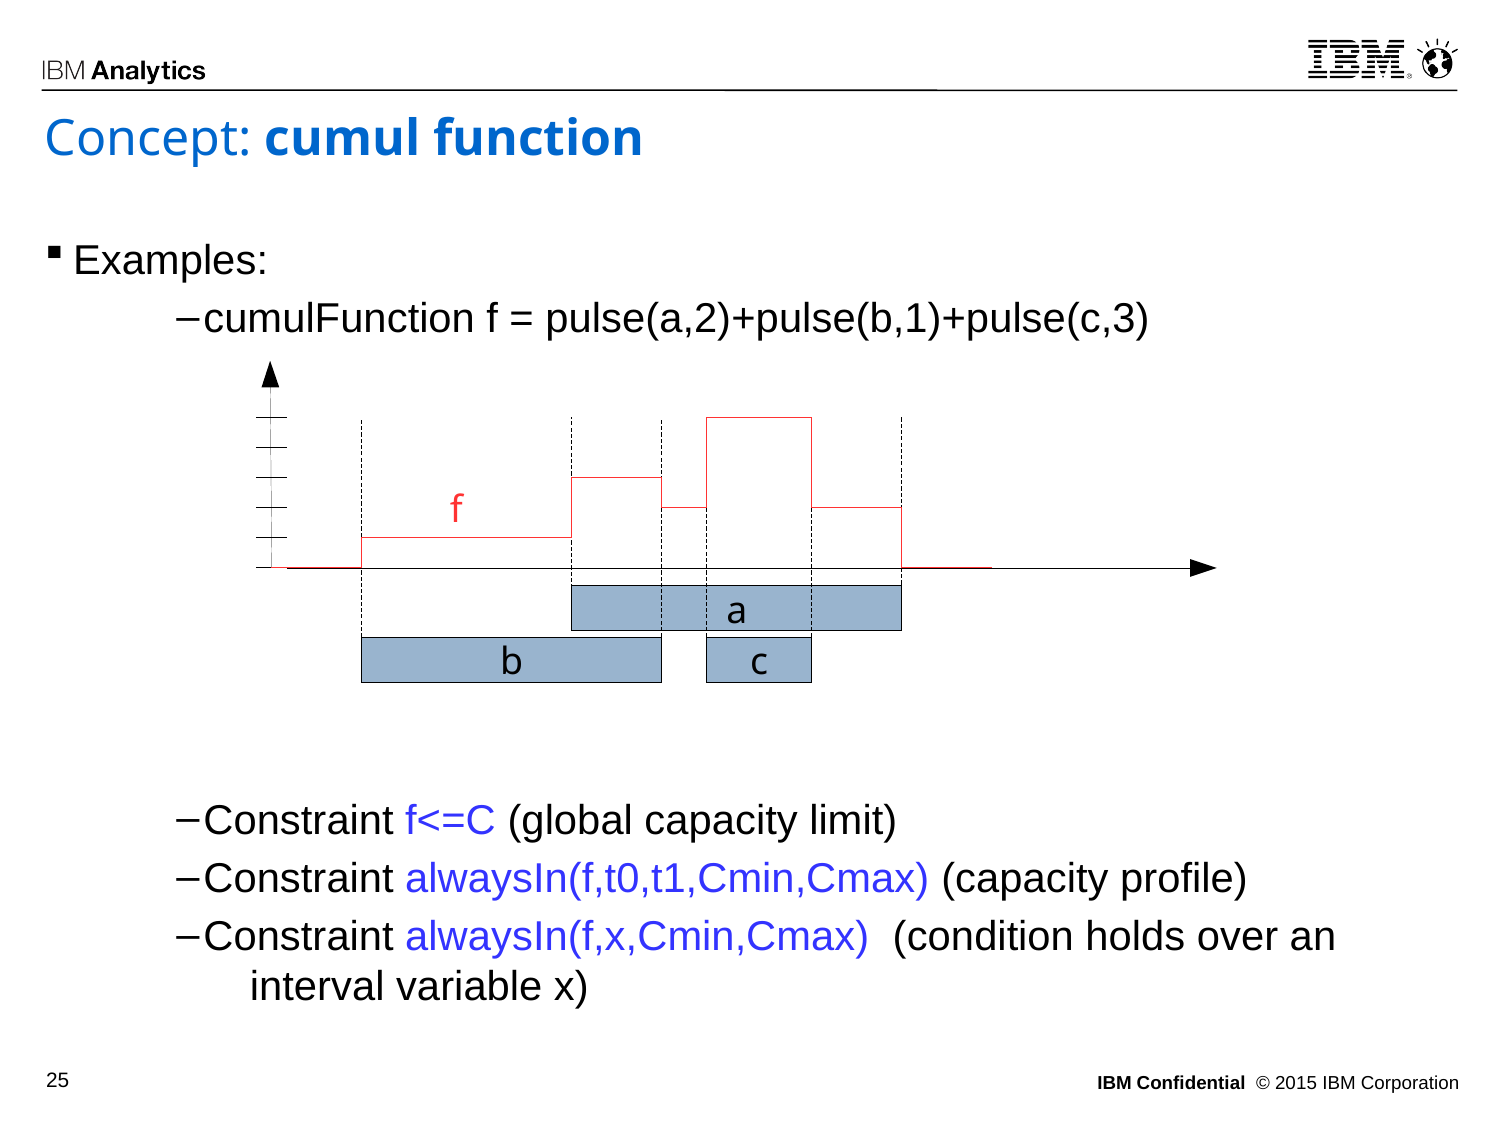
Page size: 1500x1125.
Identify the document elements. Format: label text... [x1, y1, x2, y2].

text_box c [706, 637, 812, 683]
text_box f [435, 477, 477, 537]
list Examples: cumulFunction f = pulse(a,2)+pulse(b,1)+pulse(c,3) Constraint f<=C (global capacity limit) Constraint alwaysIn(f,t0,t1,Cmin,Cmax) (capacity profile) Constraint alwaysIn(f,x,Cmin,Cmax) (condition holds over an interval variable x) [29, 224, 1456, 1093]
text_box a [571, 585, 902, 631]
picture [1294, 24, 1469, 91]
title Concept: cumul function [29, 97, 1500, 203]
text_box b [361, 637, 662, 683]
picture [24, 42, 224, 99]
